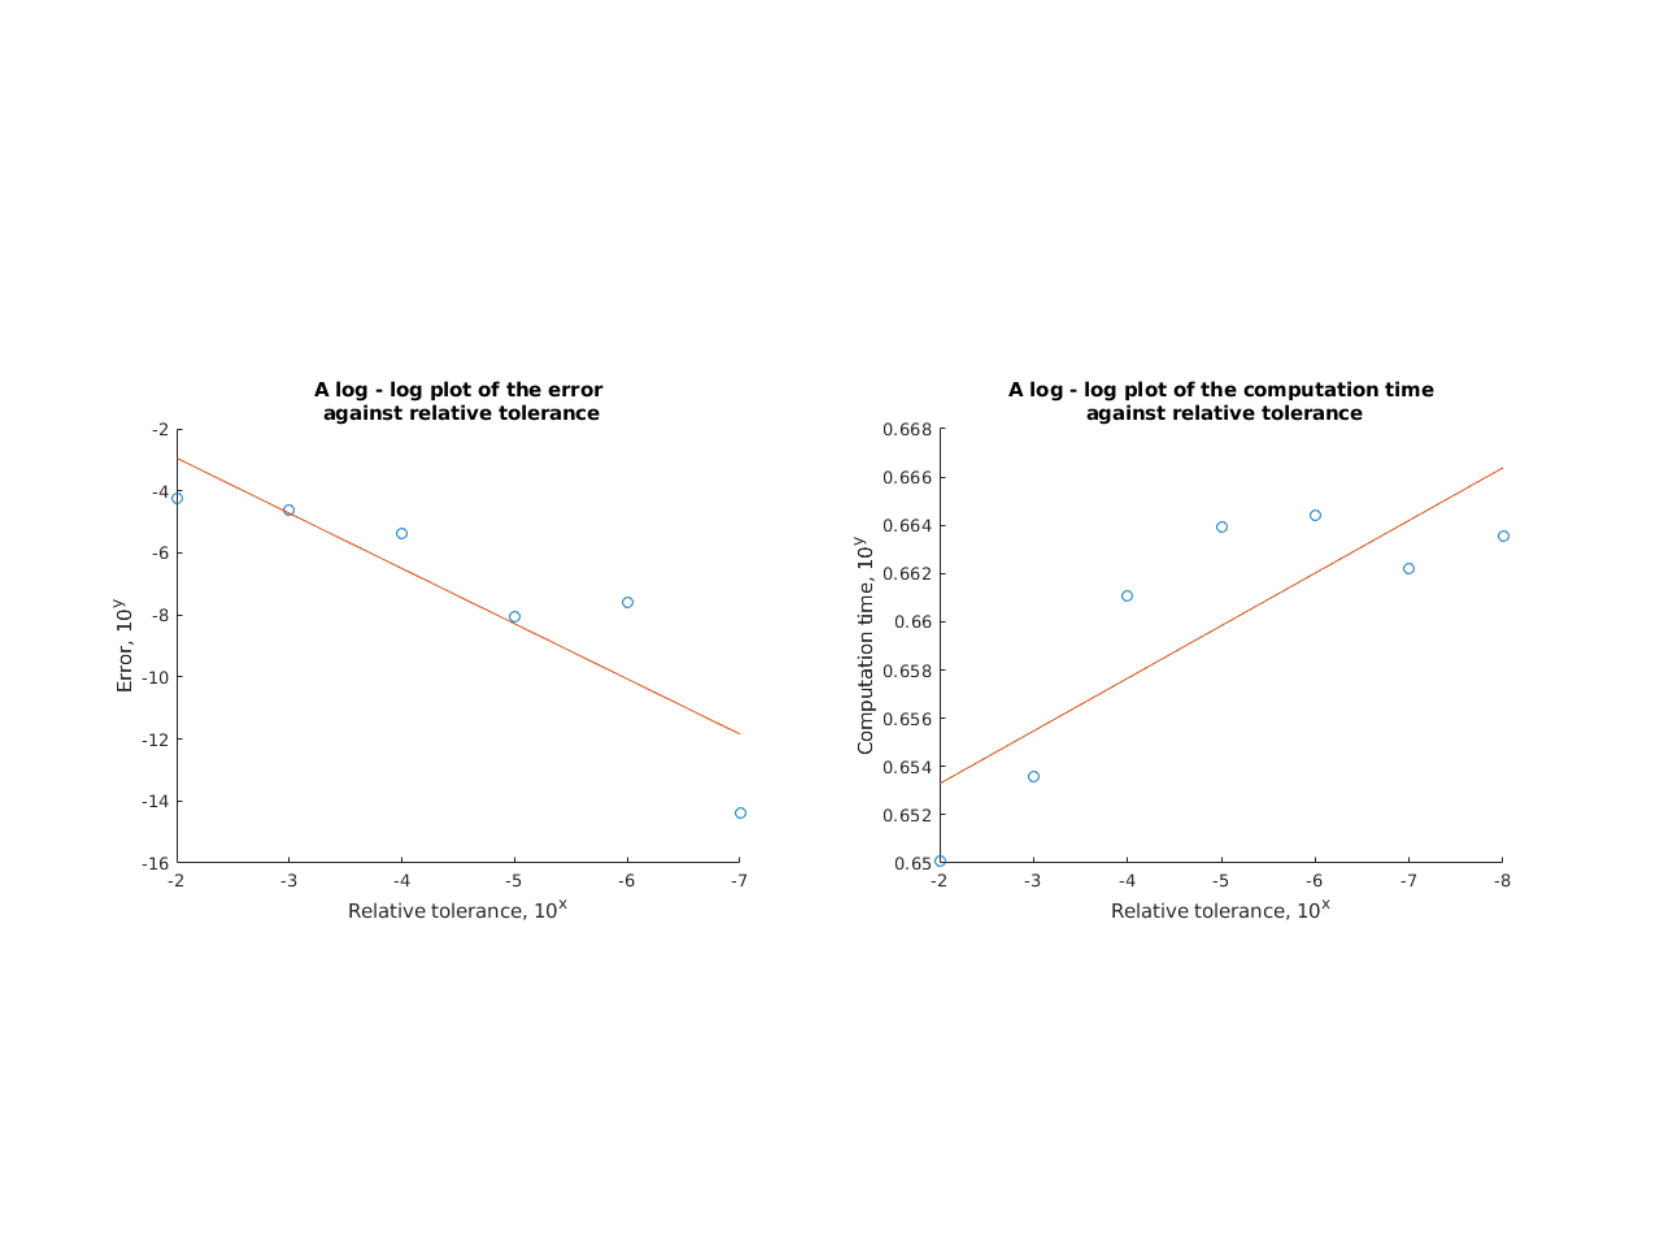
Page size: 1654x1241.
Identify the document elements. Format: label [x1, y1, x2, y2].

picture [82, 377, 809, 923]
picture [845, 377, 1572, 923]
